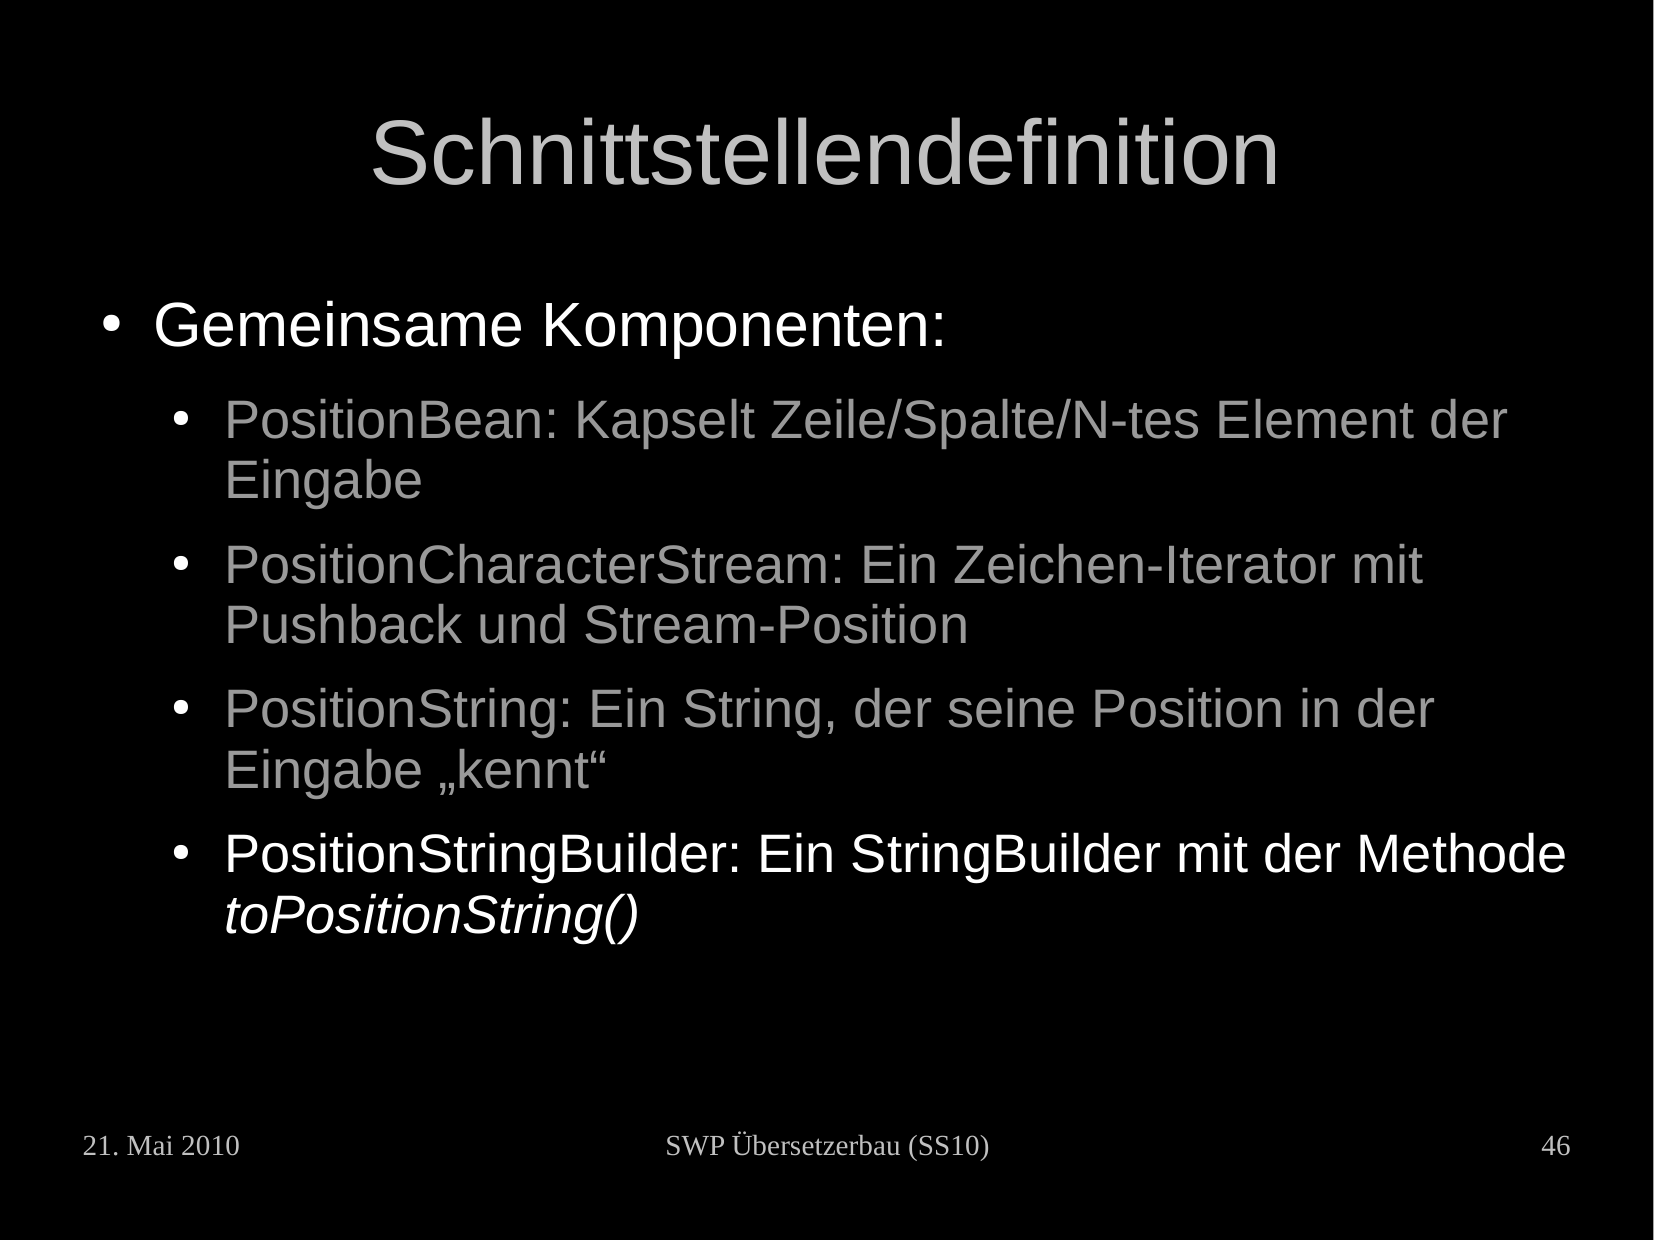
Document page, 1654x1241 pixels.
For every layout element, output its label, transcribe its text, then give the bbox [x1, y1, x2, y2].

list Gemeinsame Komponenten: PositionBean: Kapselt Zeile/Spalte/N-tes Element der Eingabe PositionCharacterStream: Ein Zeichen-Iterator mit Pushback und Stream-Position PositionString: Ein String, der seine Position in der Eingabe „kennt“ PositionStringBuilder: Ein StringBuilder mit der Methode toPositionString() [82, 290, 1571, 1109]
title Schnittstellendefinition [82, 49, 1571, 257]
